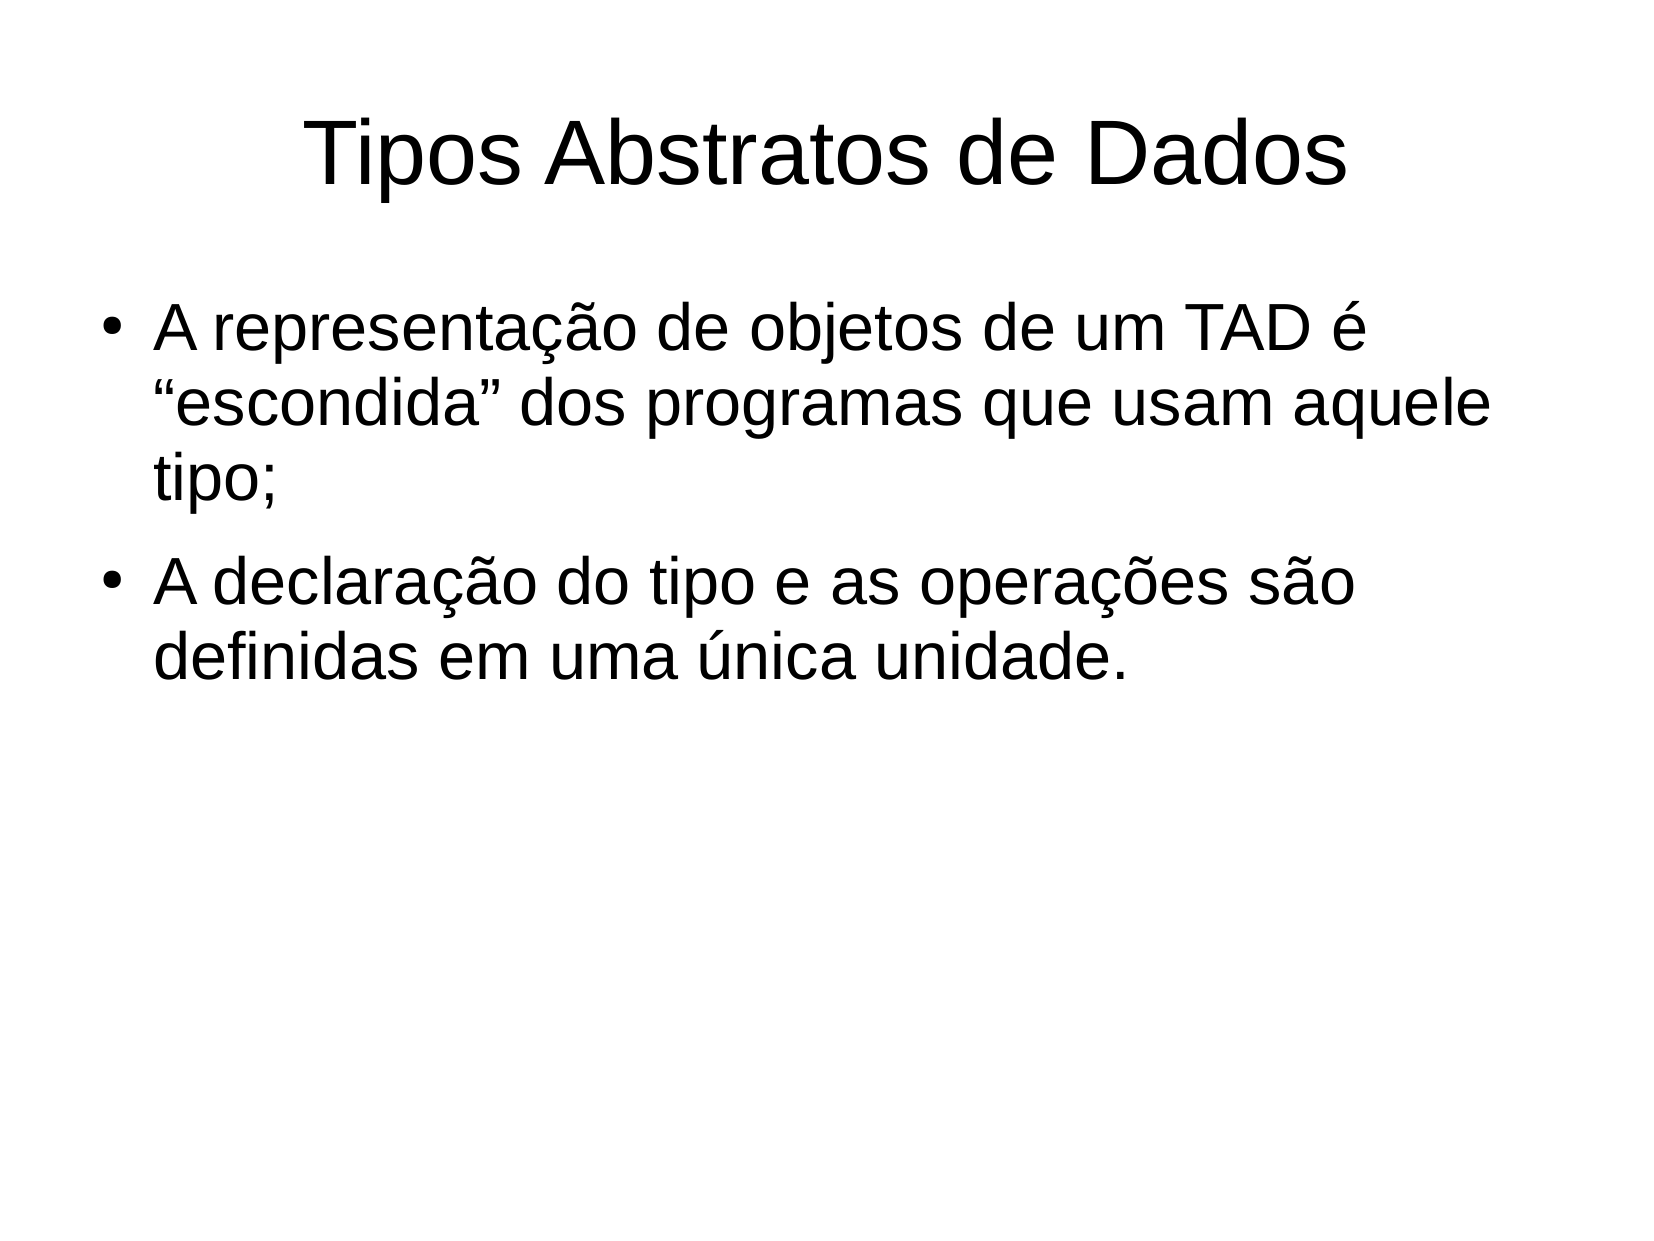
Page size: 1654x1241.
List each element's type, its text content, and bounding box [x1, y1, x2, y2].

list A representação de objetos de um TAD é “escondida” dos programas que usam aquele tipo; A declaração do tipo e as operações são definidas em uma única unidade. [82, 290, 1571, 1010]
title Tipos Abstratos de Dados [82, 49, 1571, 257]
